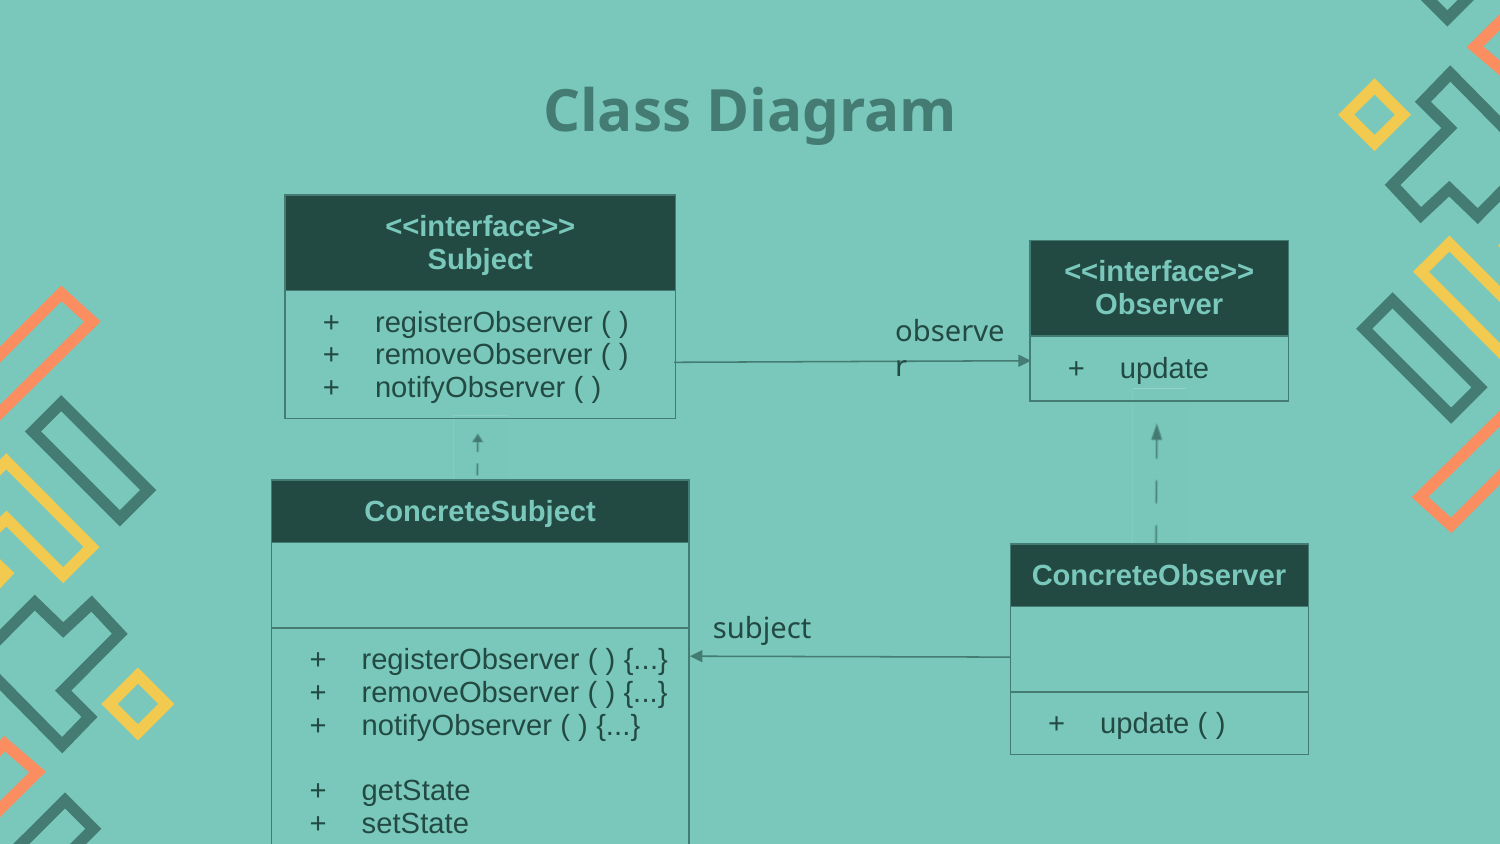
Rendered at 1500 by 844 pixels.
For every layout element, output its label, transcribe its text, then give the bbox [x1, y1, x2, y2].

table_header <<interface>> Observer [1031, 241, 1288, 335]
table_cell [1011, 607, 1308, 691]
table_header ConcreteObserver [1011, 545, 1308, 606]
table_header ConcreteSubject [272, 481, 688, 542]
title Class Diagram [98, 58, 1402, 153]
table_cell registerObserver ( ) removeObserver ( ) notifyObserver ( ) [286, 291, 675, 418]
table_cell [272, 543, 688, 627]
table_header <<interface>> Subject [286, 196, 675, 290]
text_box subject [697, 594, 833, 660]
picture [453, 419, 508, 479]
text_box observer [880, 297, 1030, 398]
picture [1132, 402, 1187, 543]
table_cell update [1031, 337, 1288, 400]
table_cell update ( ) [1011, 693, 1308, 754]
table_cell registerObserver ( ) {...} removeObserver ( ) {...} notifyObserver ( ) {...} getState setState [272, 629, 688, 844]
